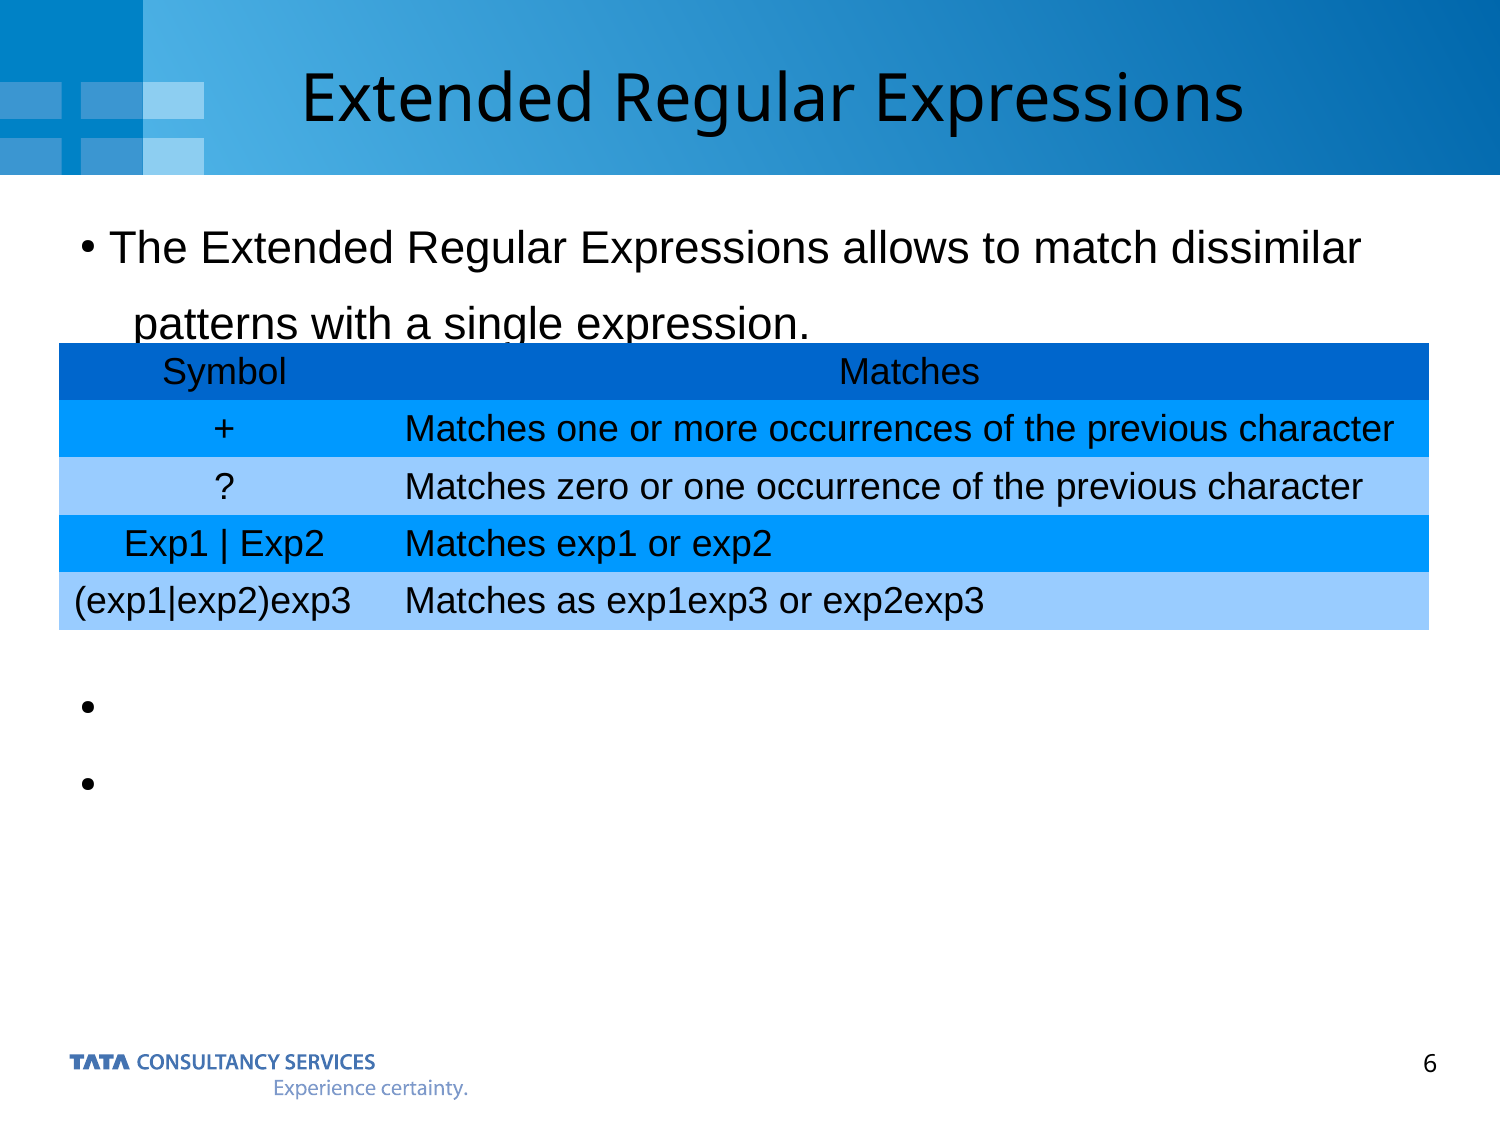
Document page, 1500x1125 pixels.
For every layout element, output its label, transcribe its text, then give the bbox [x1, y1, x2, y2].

table_cell Exp1 | Exp2 [59, 515, 390, 572]
table_cell Matches one or more occurrences of the previous character [390, 400, 1429, 457]
table_cell Matches as exp1exp3 or exp2exp3 [390, 572, 1429, 630]
table_header Matches [390, 343, 1429, 400]
text_box The Extended Regular Expressions allows to match dissimilar patterns with a single expression. [47, 188, 1441, 1040]
text_box Extended Regular Expressions [200, 1, 1347, 188]
table_cell + [59, 400, 390, 457]
table_cell (exp1|exp2)exp3 [59, 572, 390, 630]
table_header Symbol [59, 343, 390, 400]
table_cell ? [59, 457, 390, 515]
table_cell Matches exp1 or exp2 [390, 515, 1429, 572]
table_cell Matches zero or one occurrence of the previous character [390, 457, 1429, 515]
